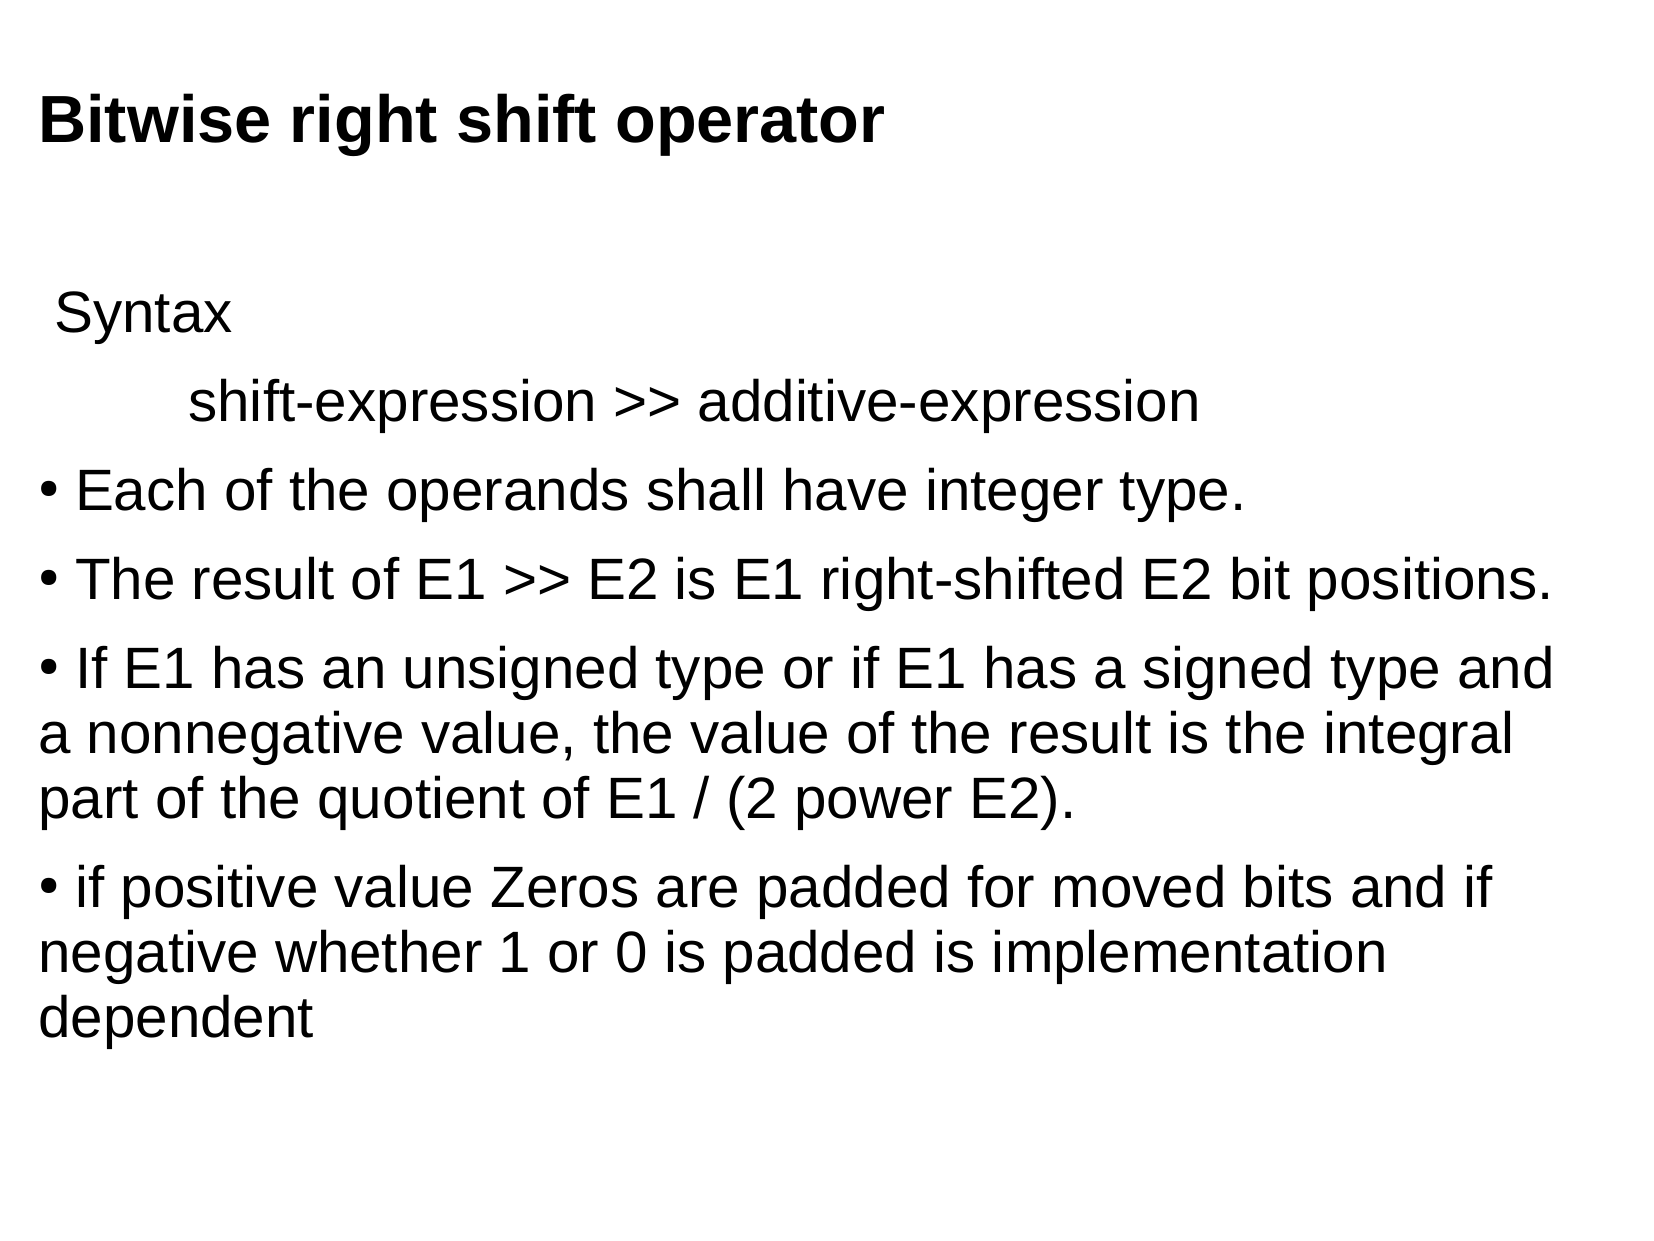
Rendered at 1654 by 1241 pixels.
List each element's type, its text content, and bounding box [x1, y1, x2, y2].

text_box Bitwise right shift operator Syntax shift-expression >> additive-expression Each of the operands shall have integer type. The result of E1 >> E2 is E1 right-shifted E2 bit positions. If E1 has an unsigned type or if E1 has a signed type and a nonnegative value, the value of the result is the integral part of the quotient of E1 / (2 power E2). if positive value Zeros are padded for moved bits and if negative whether 1 or 0 is padded is implementation dependent [23, 75, 1576, 1201]
